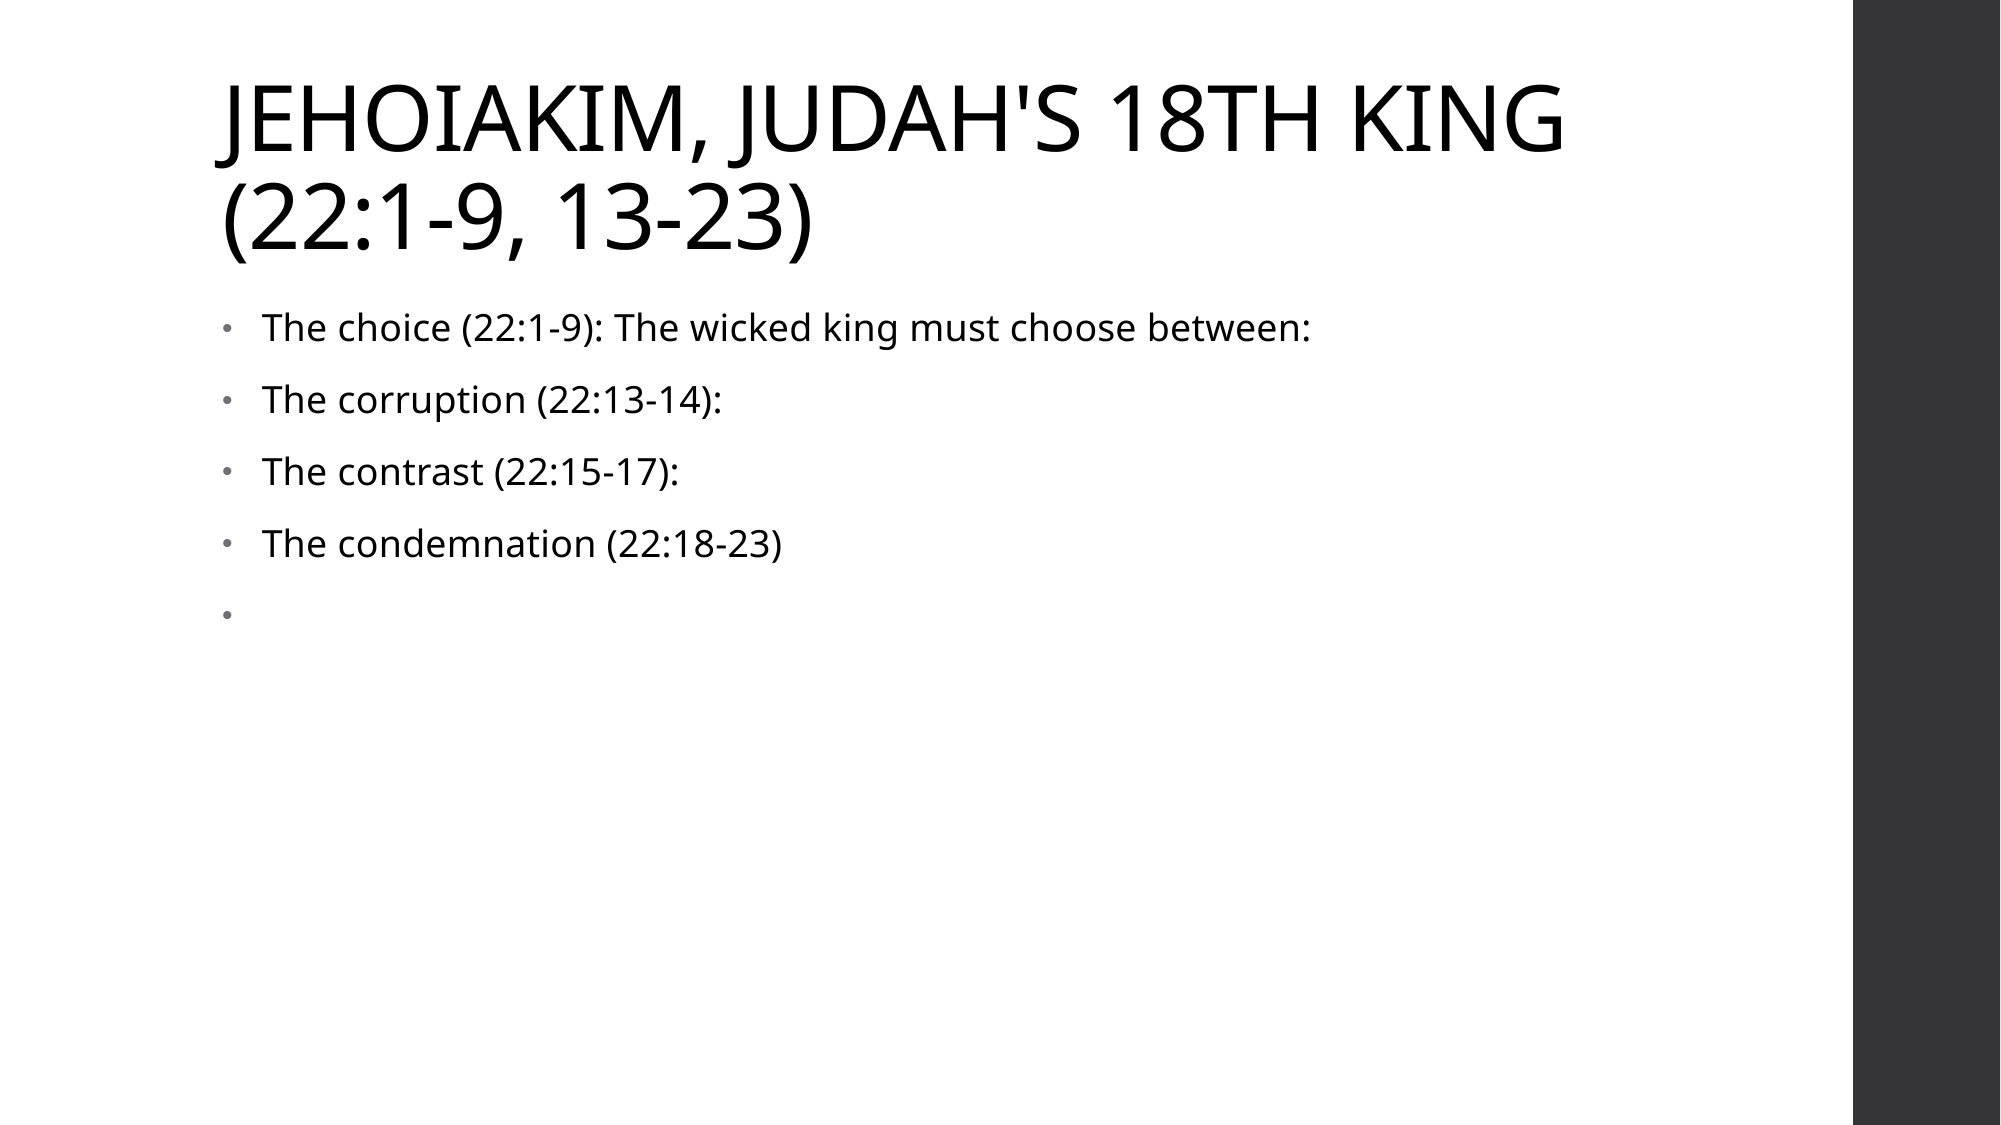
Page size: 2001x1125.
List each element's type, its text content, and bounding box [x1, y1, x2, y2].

title JEHOIAKIM, JUDAH'S 18TH KING (22:1-9, 13-23) [206, 60, 1797, 278]
list The choice (22:1-9): The wicked king must choose between: The corruption (22:13-14): The contrast (22:15-17): The condemnation (22:18-23) [206, 299, 1617, 1014]
